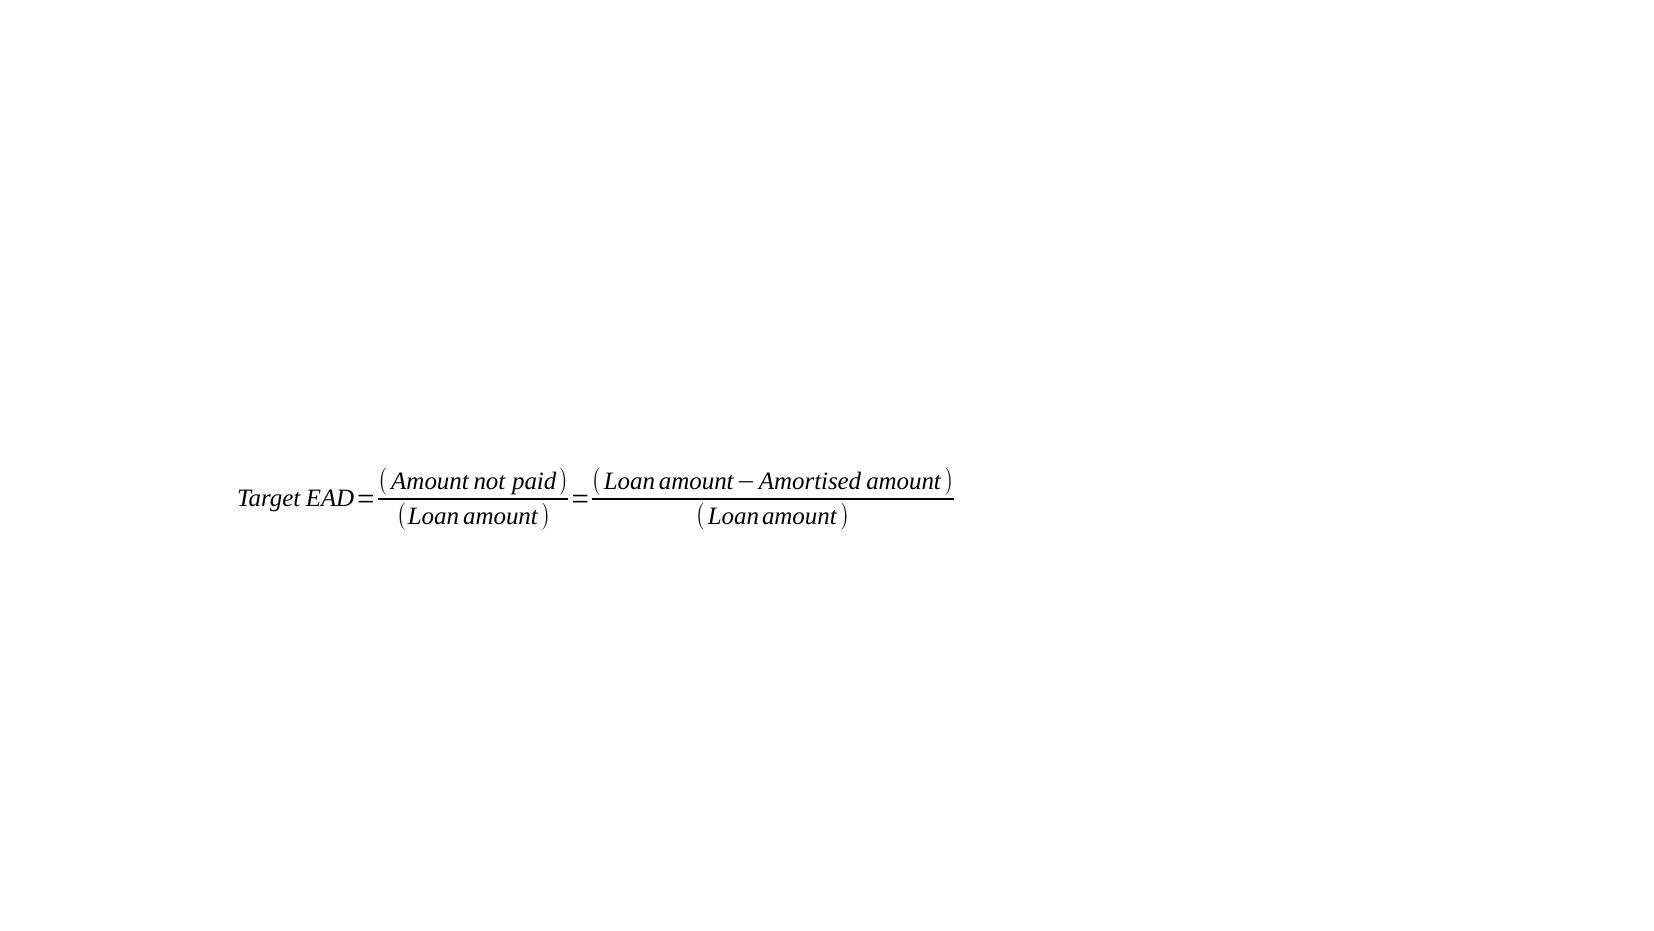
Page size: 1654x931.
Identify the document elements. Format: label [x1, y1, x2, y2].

chart [230, 467, 961, 532]
